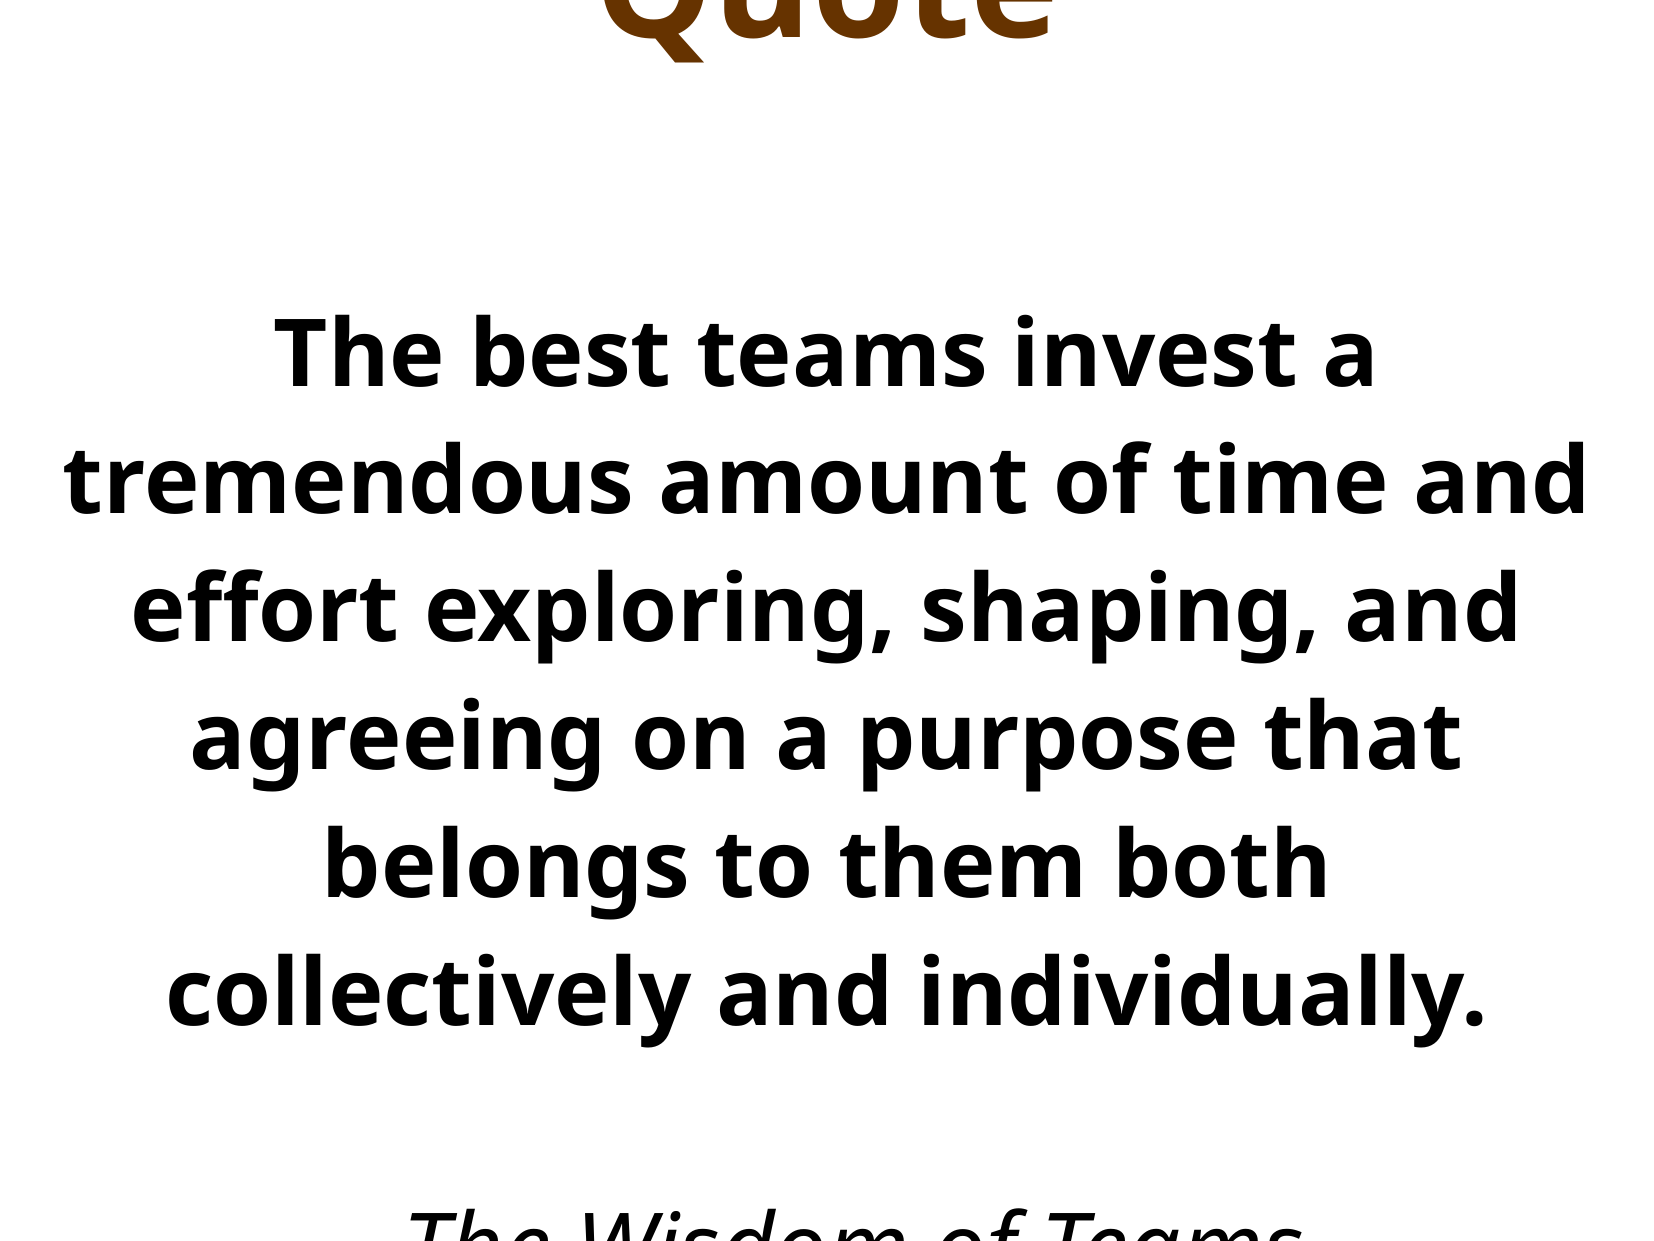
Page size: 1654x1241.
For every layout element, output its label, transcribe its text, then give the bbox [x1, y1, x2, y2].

title Quote The best teams invest a tremendous amount of time and effort exploring, shaping, and agreeing on a purpose that belongs to them both collectively and individually. - The Wisdom of Teams [59, 24, 1595, 1162]
